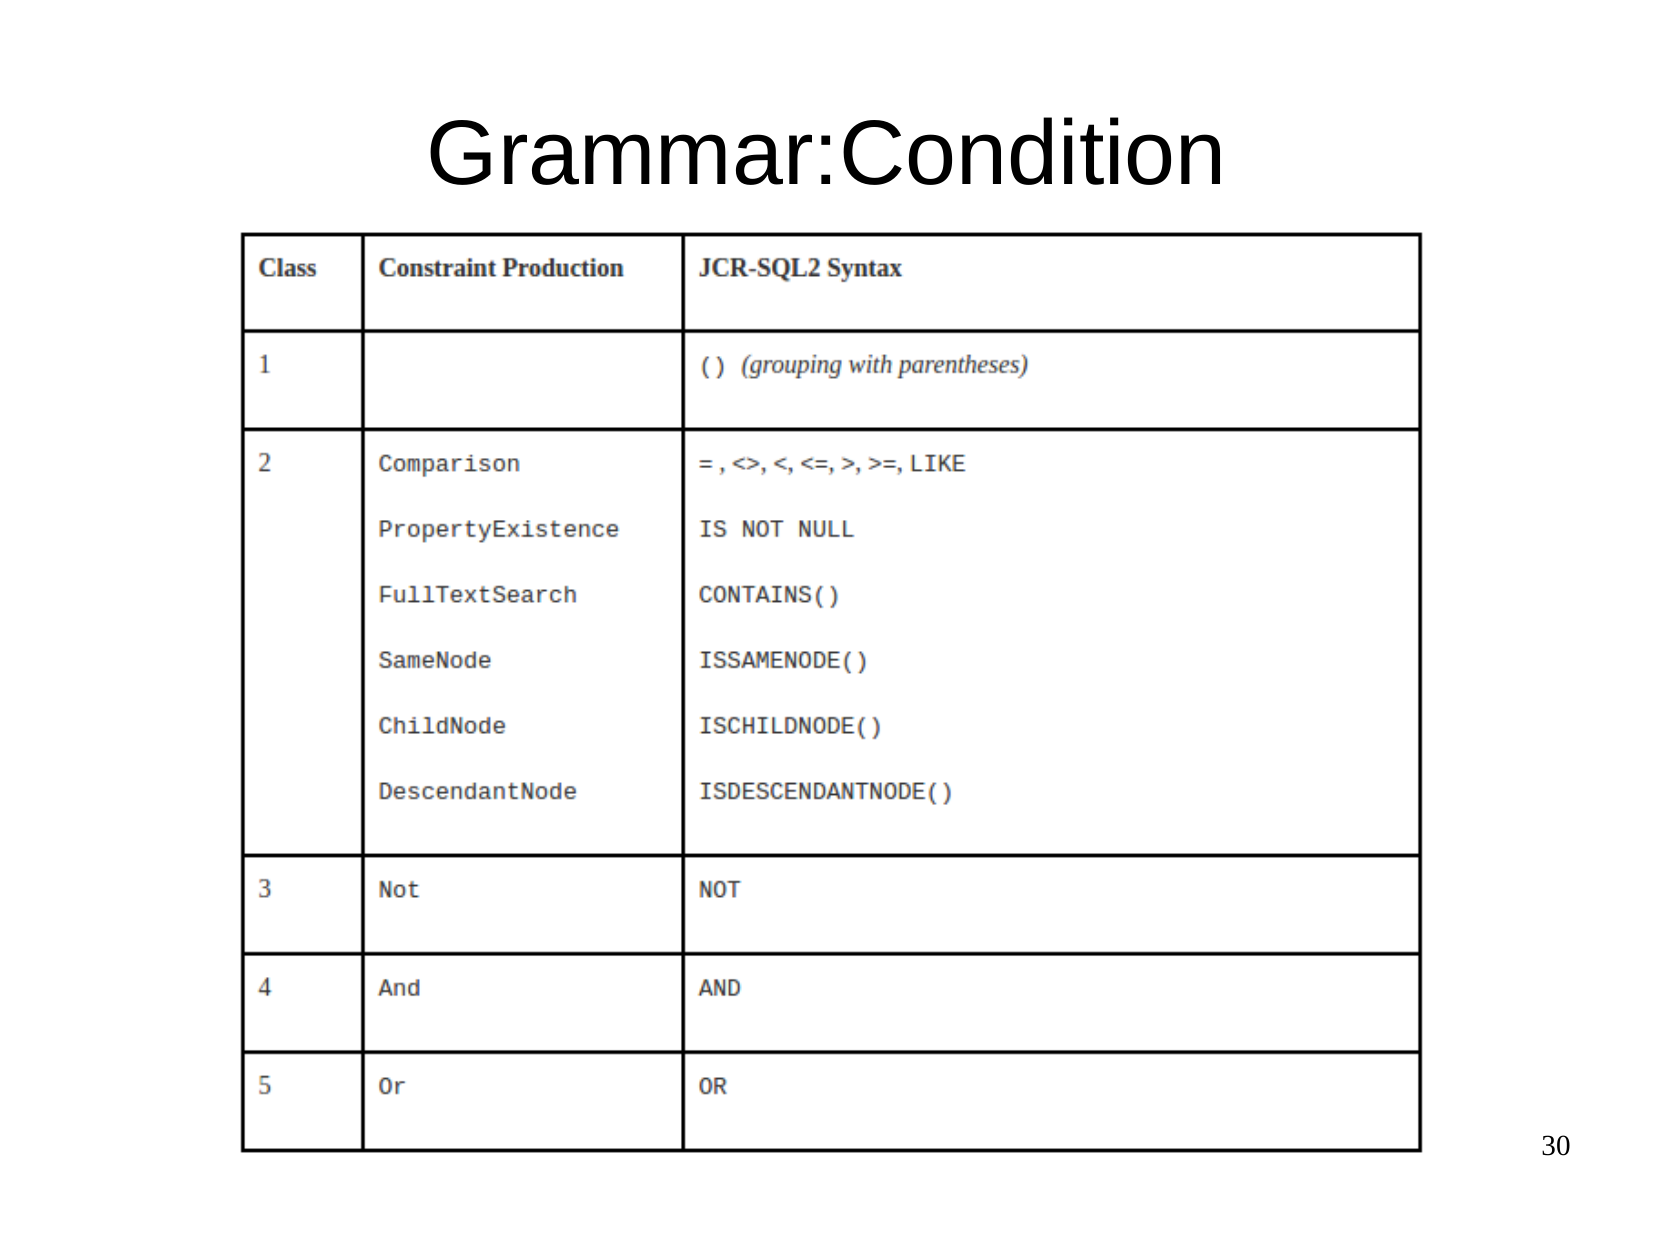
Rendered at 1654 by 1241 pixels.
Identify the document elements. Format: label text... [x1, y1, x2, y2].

title Grammar:Condition [83, 49, 1572, 257]
picture [236, 224, 1426, 1160]
